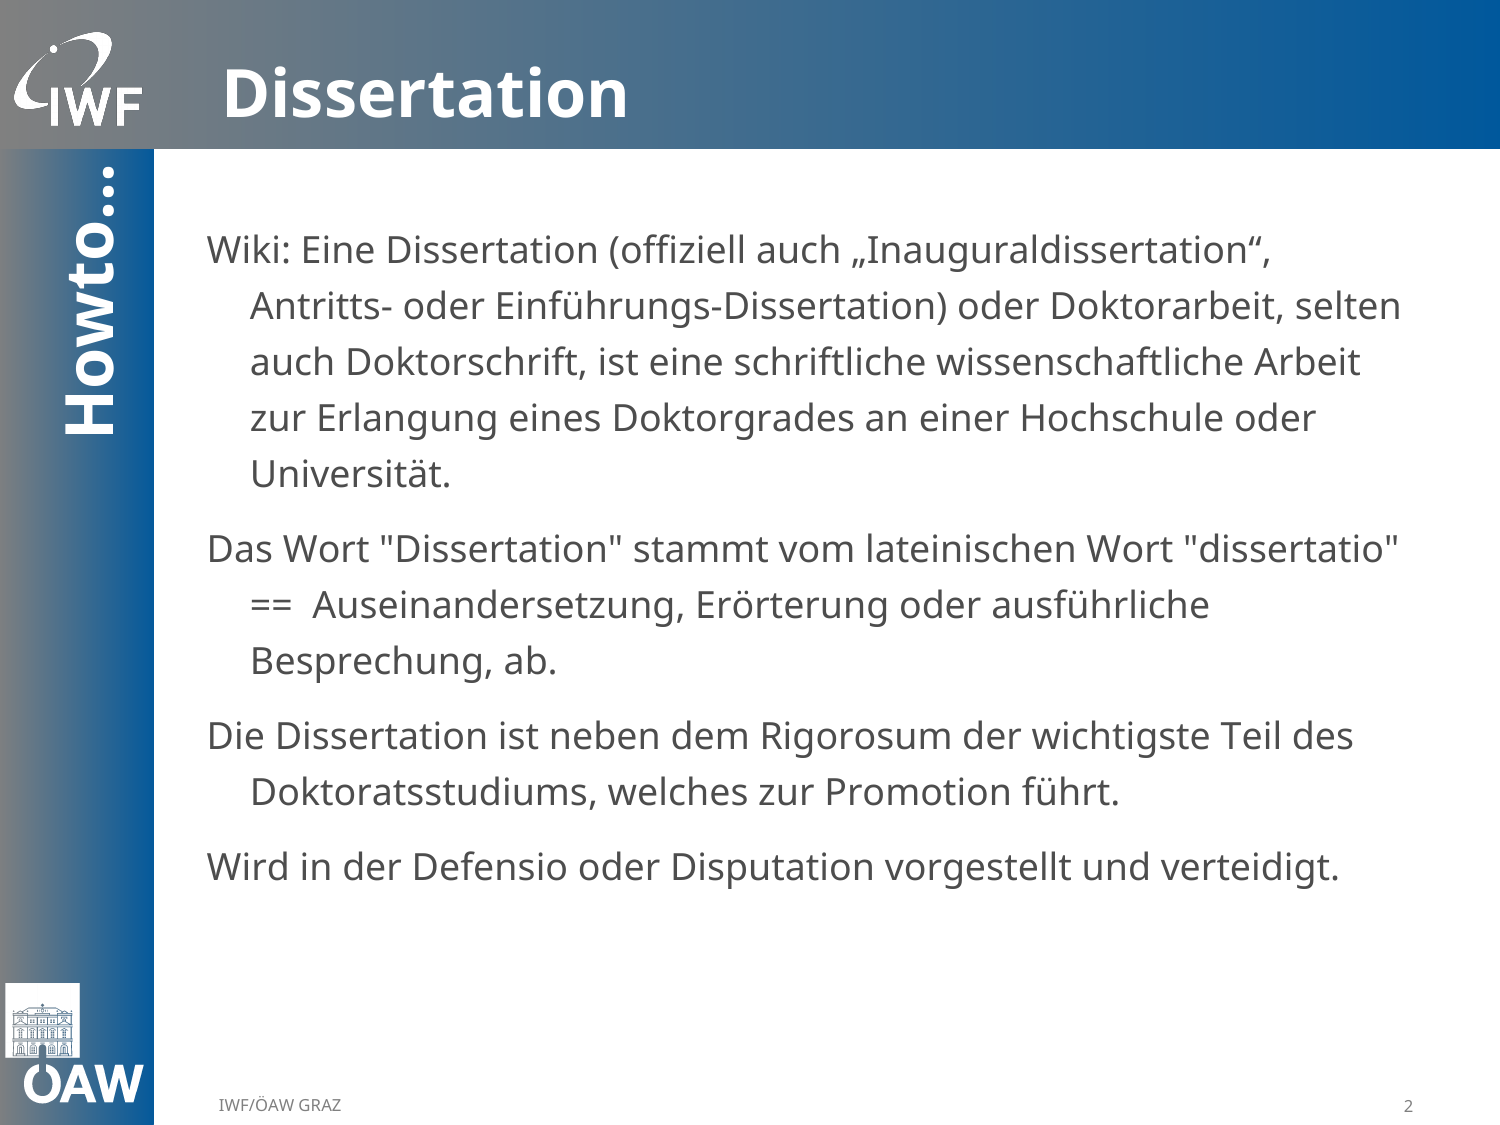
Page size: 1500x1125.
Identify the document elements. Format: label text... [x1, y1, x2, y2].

title Dissertation [206, 16, 1459, 176]
picture [5, 983, 154, 1105]
text_box Howto... [29, 148, 154, 959]
list Wiki: Eine Dissertation (offiziell auch „Inauguraldissertation“, Antritts- oder Einführungs-Dissertation) oder Doktorarbeit, selten auch Doktorschrift, ist eine schriftliche wissenschaftliche Arbeit zur Erlangung eines Doktorgrades an einer Hochschule oder Universität. Das Wort "Dissertation" stammt vom lateinischen Wort "dissertatio" == Auseinandersetzung, Erörterung oder ausführliche Besprechung, ab. Die Dissertation ist neben dem Rigorosum der wichtigste Teil des Doktoratsstudiums, welches zur Promotion führt. Wird in der Defensio oder Disputation vorgestellt und verteidigt. [206, 218, 1418, 951]
picture [8, 32, 154, 132]
